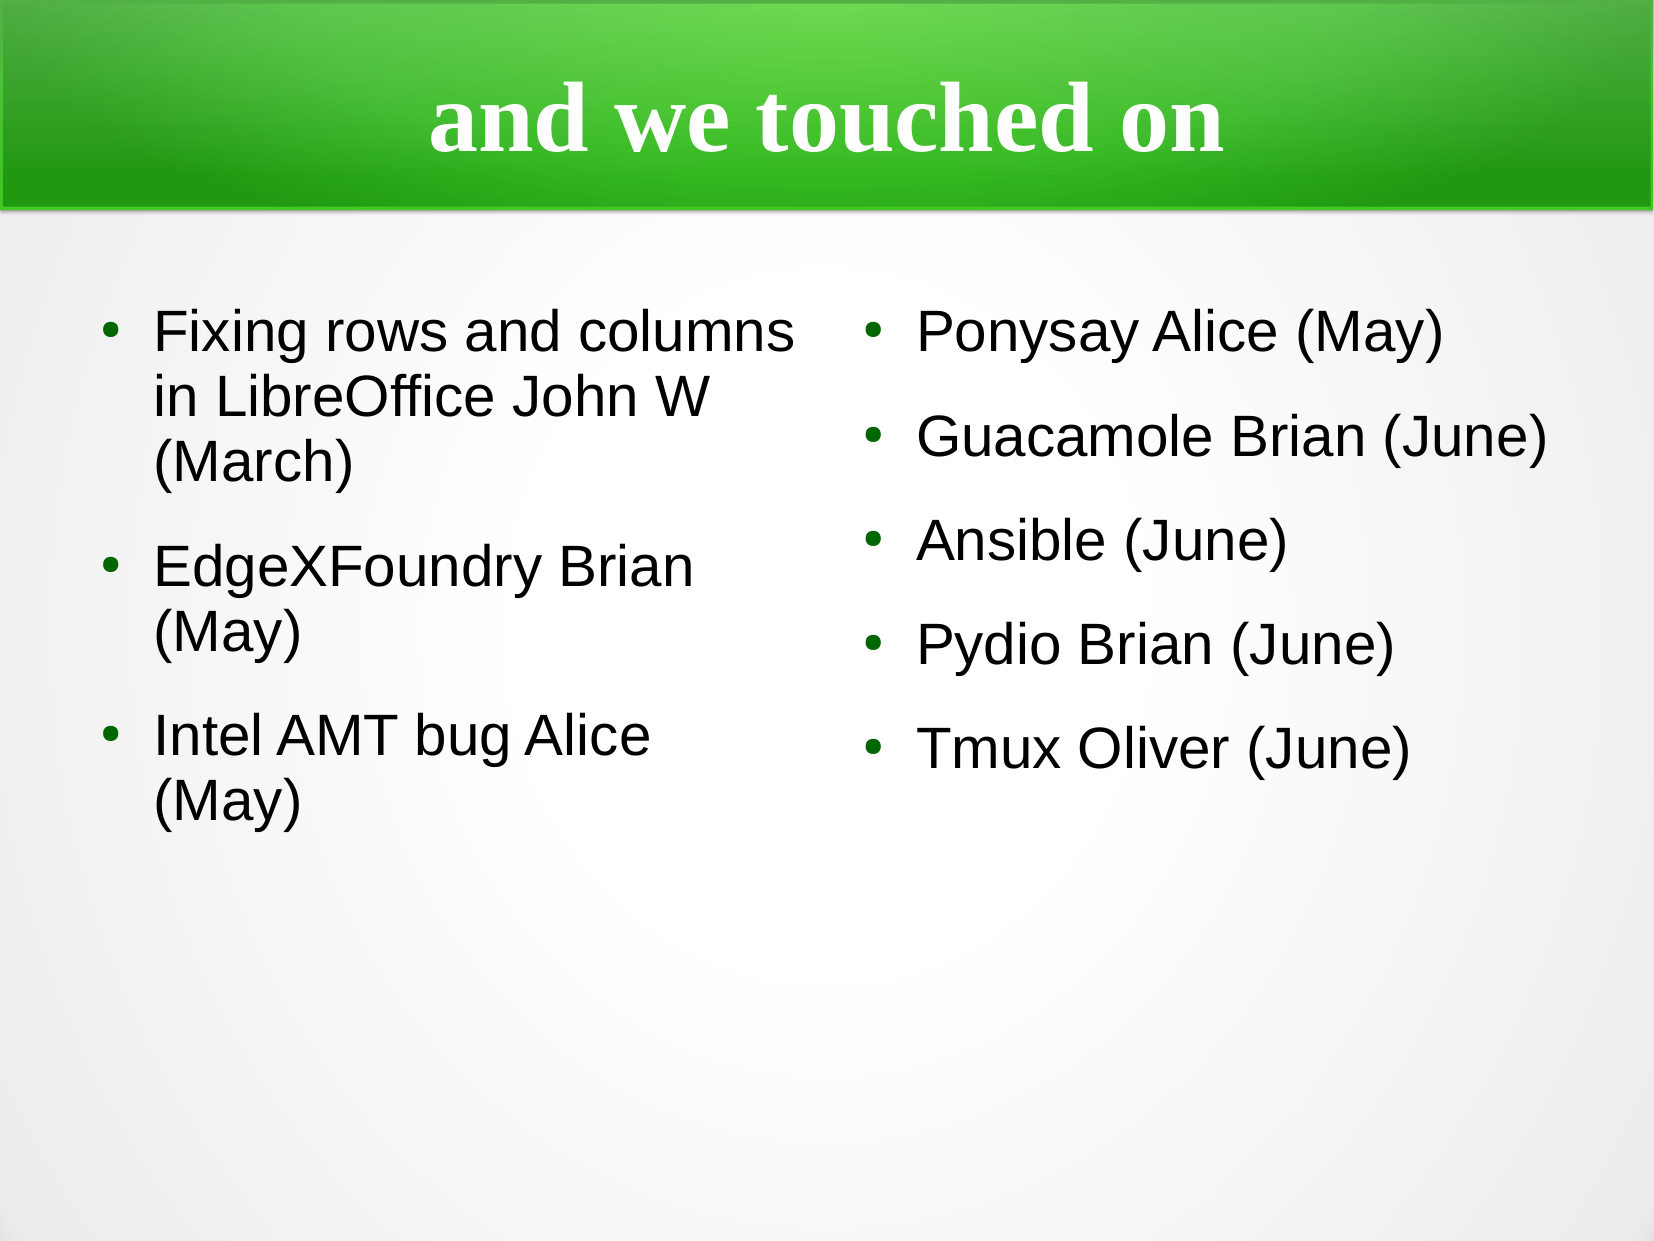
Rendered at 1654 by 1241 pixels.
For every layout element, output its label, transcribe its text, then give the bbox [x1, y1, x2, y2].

list Fixing rows and columns in LibreOffice John W (March) EdgeXFoundry Brian (May) Intel AMT bug Alice (May) [82, 299, 809, 1019]
title and we touched on [82, 45, 1571, 192]
list Ponysay Alice (May) Guacamole Brian (June) Ansible (June) Pydio Brian (June) Tmux Oliver (June) [845, 299, 1572, 1019]
